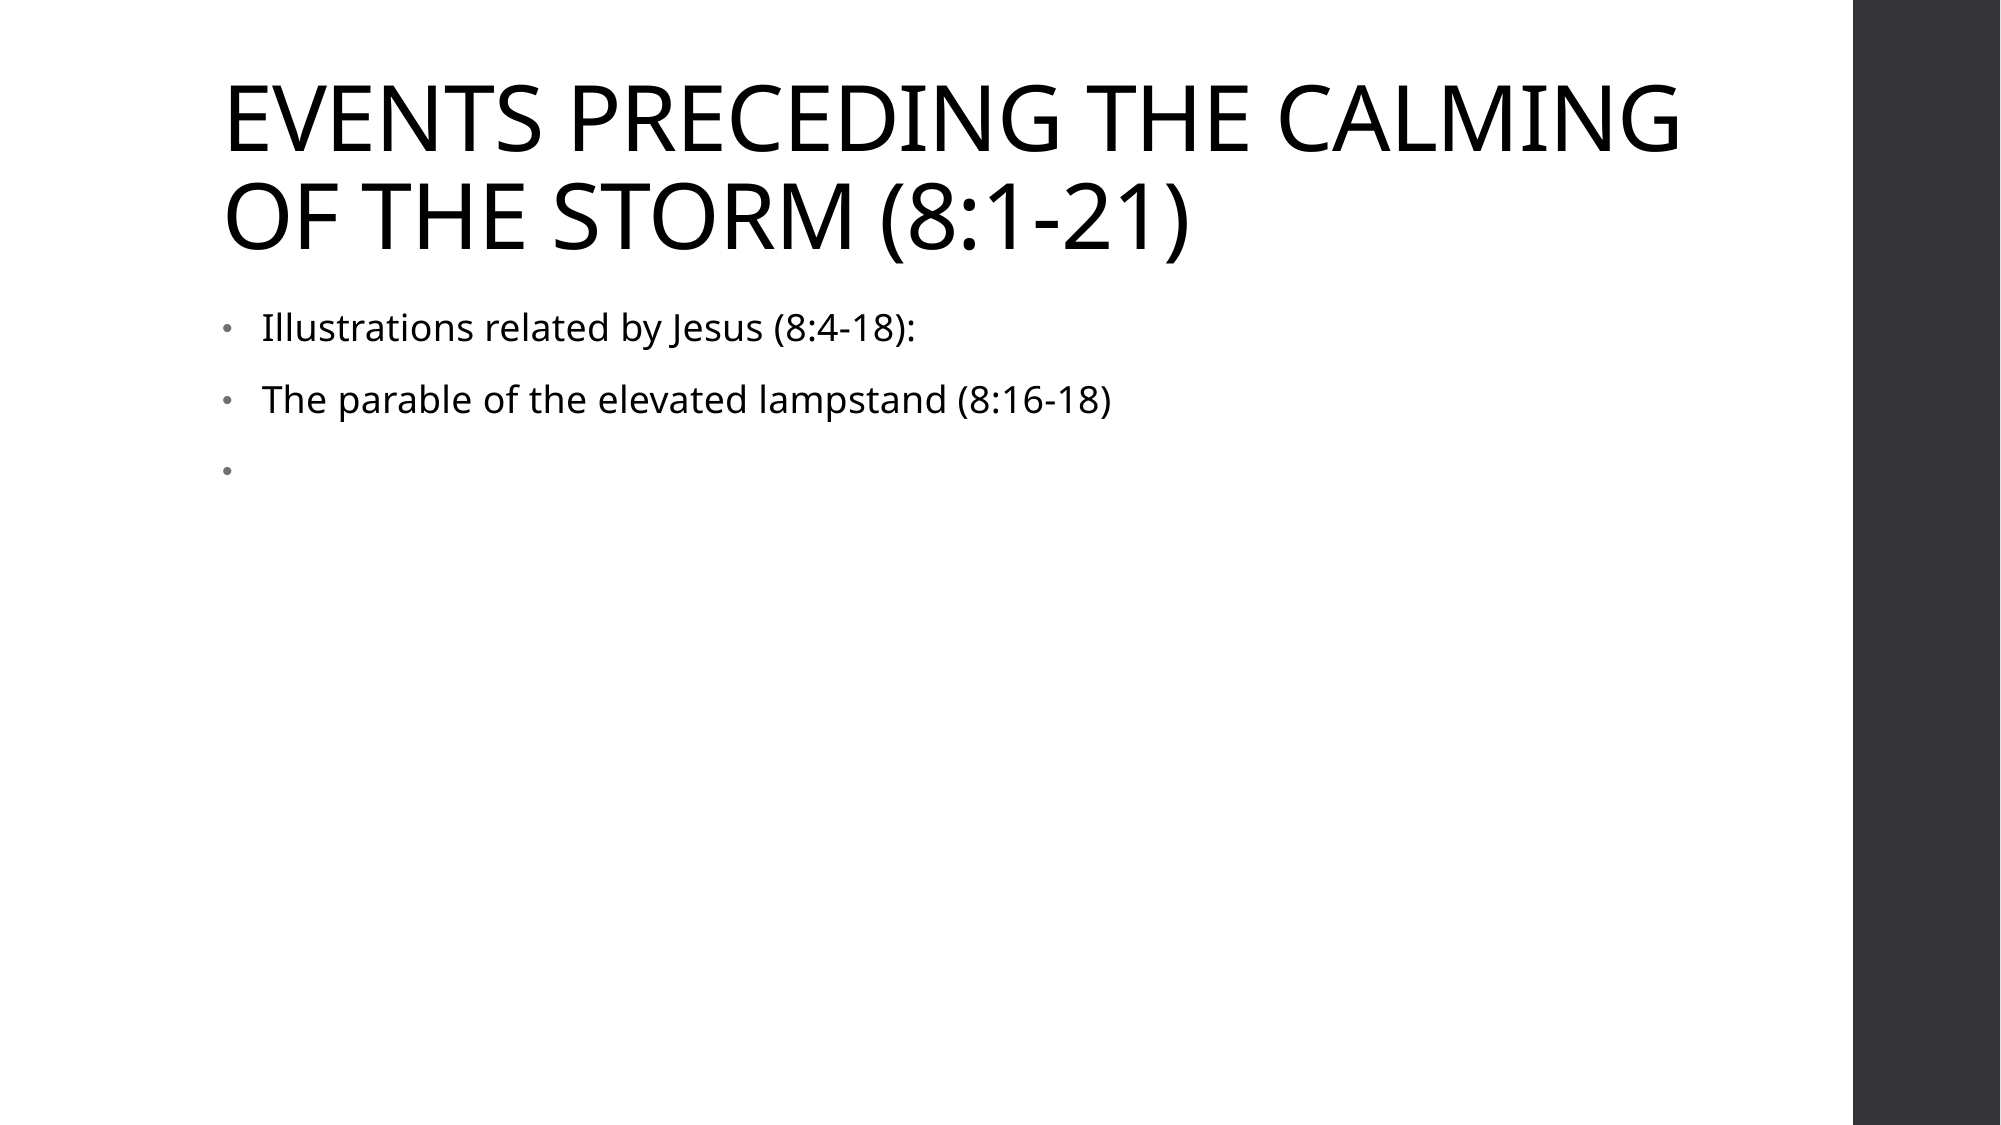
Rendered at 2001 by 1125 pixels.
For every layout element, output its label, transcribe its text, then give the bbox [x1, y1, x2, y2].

title EVENTS PRECEDING THE CALMING OF THE STORM (8:1-21) [206, 60, 1797, 278]
list Illustrations related by Jesus (8:4-18): The parable of the elevated lampstand (8:16-18) [206, 299, 1617, 1014]
